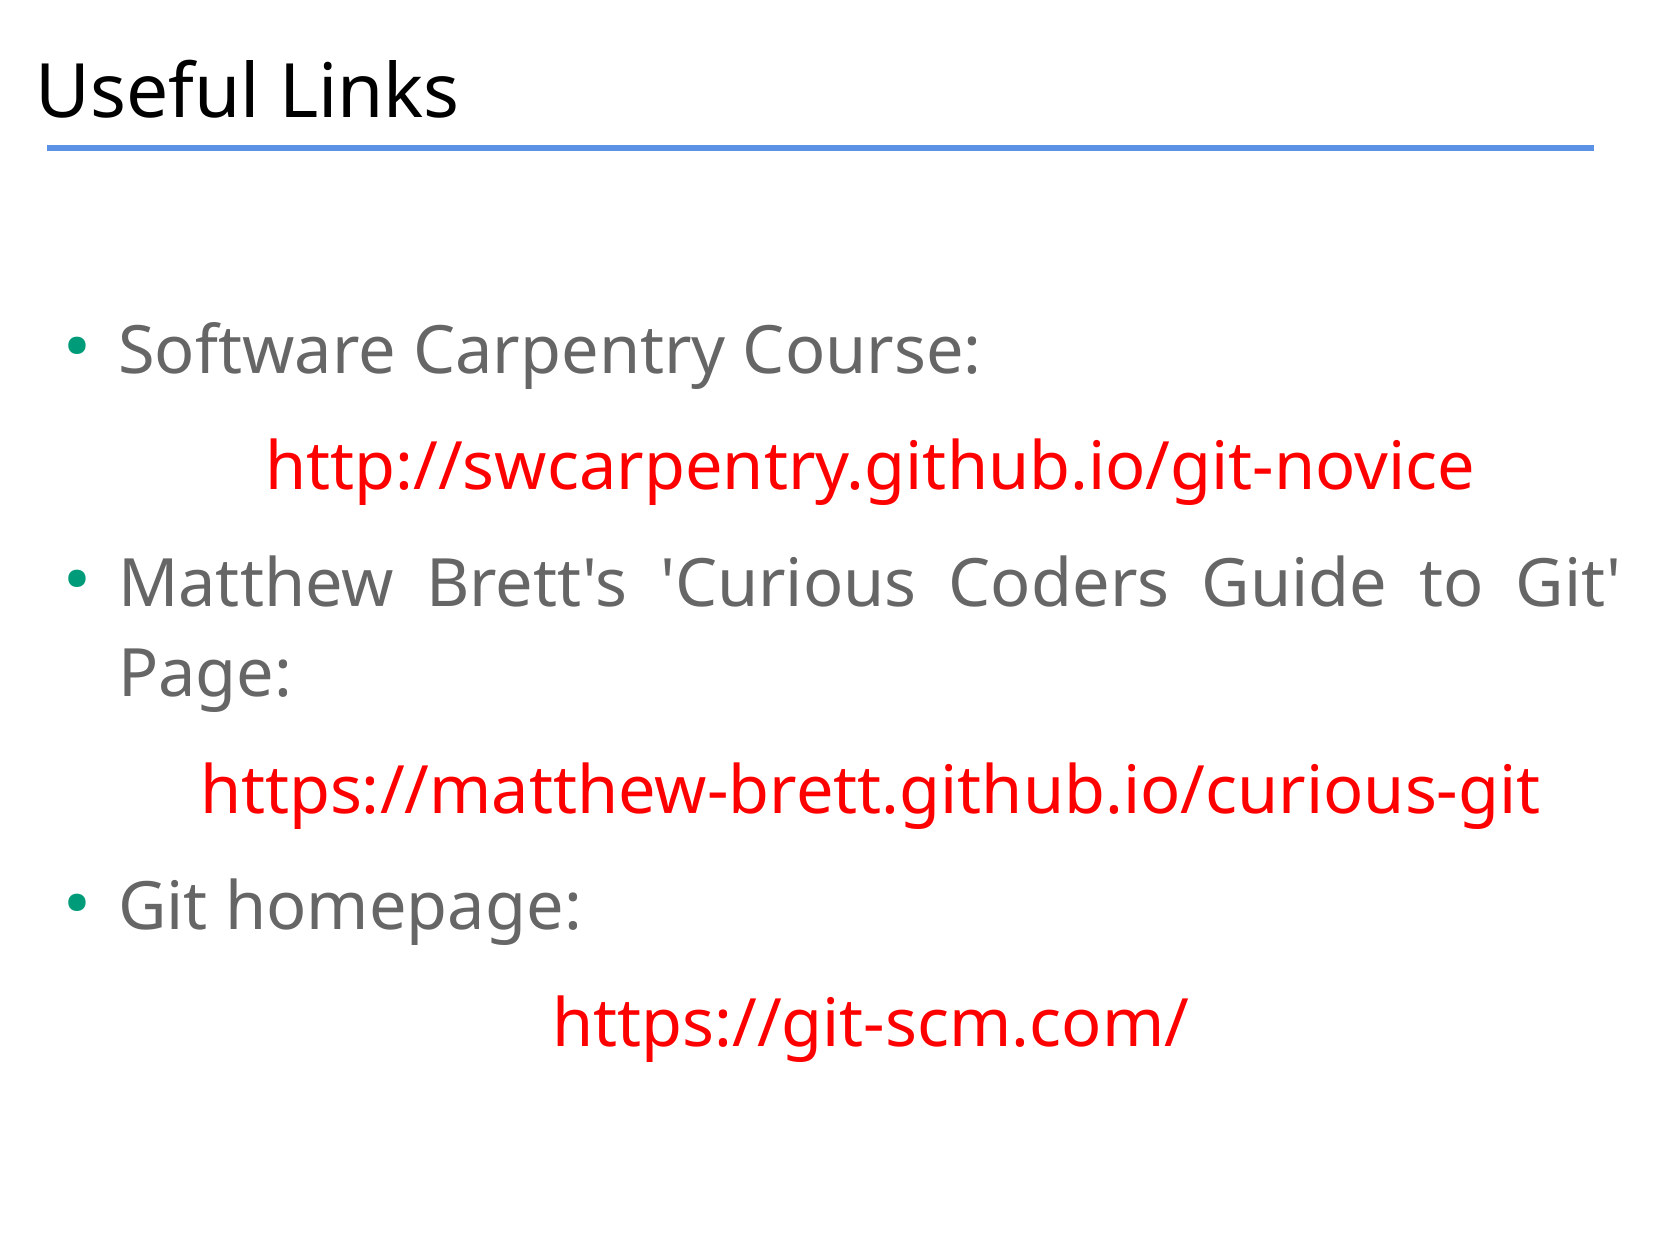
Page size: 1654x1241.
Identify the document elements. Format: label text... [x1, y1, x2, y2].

title Useful Links [35, 29, 1217, 148]
list Software Carpentry Course: http://swcarpentry.github.io/git-novice Matthew Brett's 'Curious Coders Guide to Git' Page: https://matthew-brett.github.io/curious-git Git homepage: https://git-scm.com/ [47, 185, 1625, 1211]
